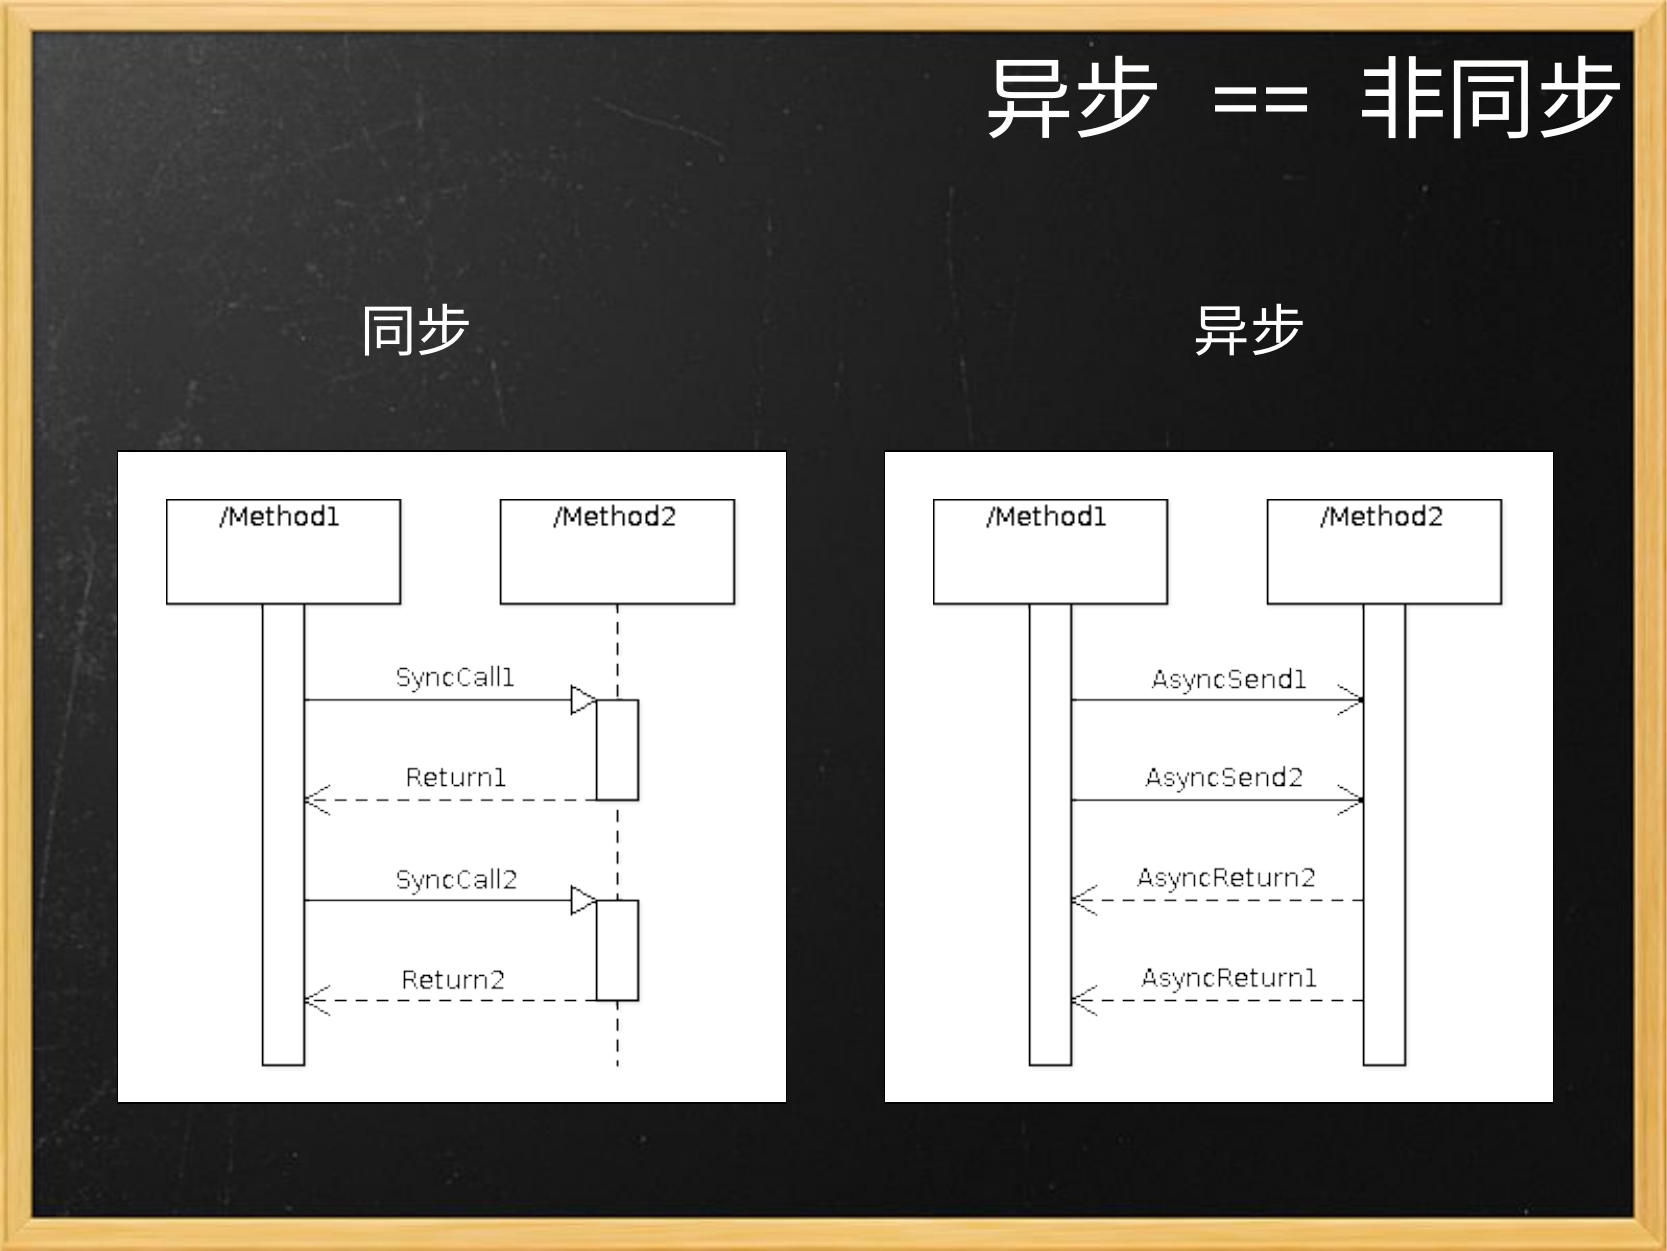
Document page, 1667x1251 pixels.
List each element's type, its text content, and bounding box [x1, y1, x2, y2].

list 同步 [40, 300, 793, 1201]
picture [0, 0, 1667, 1251]
title 异步 == 非同步 [40, 50, 1627, 201]
list 异步 [873, 300, 1626, 1201]
text_box [884, 451, 1554, 1104]
text_box [117, 451, 787, 1104]
